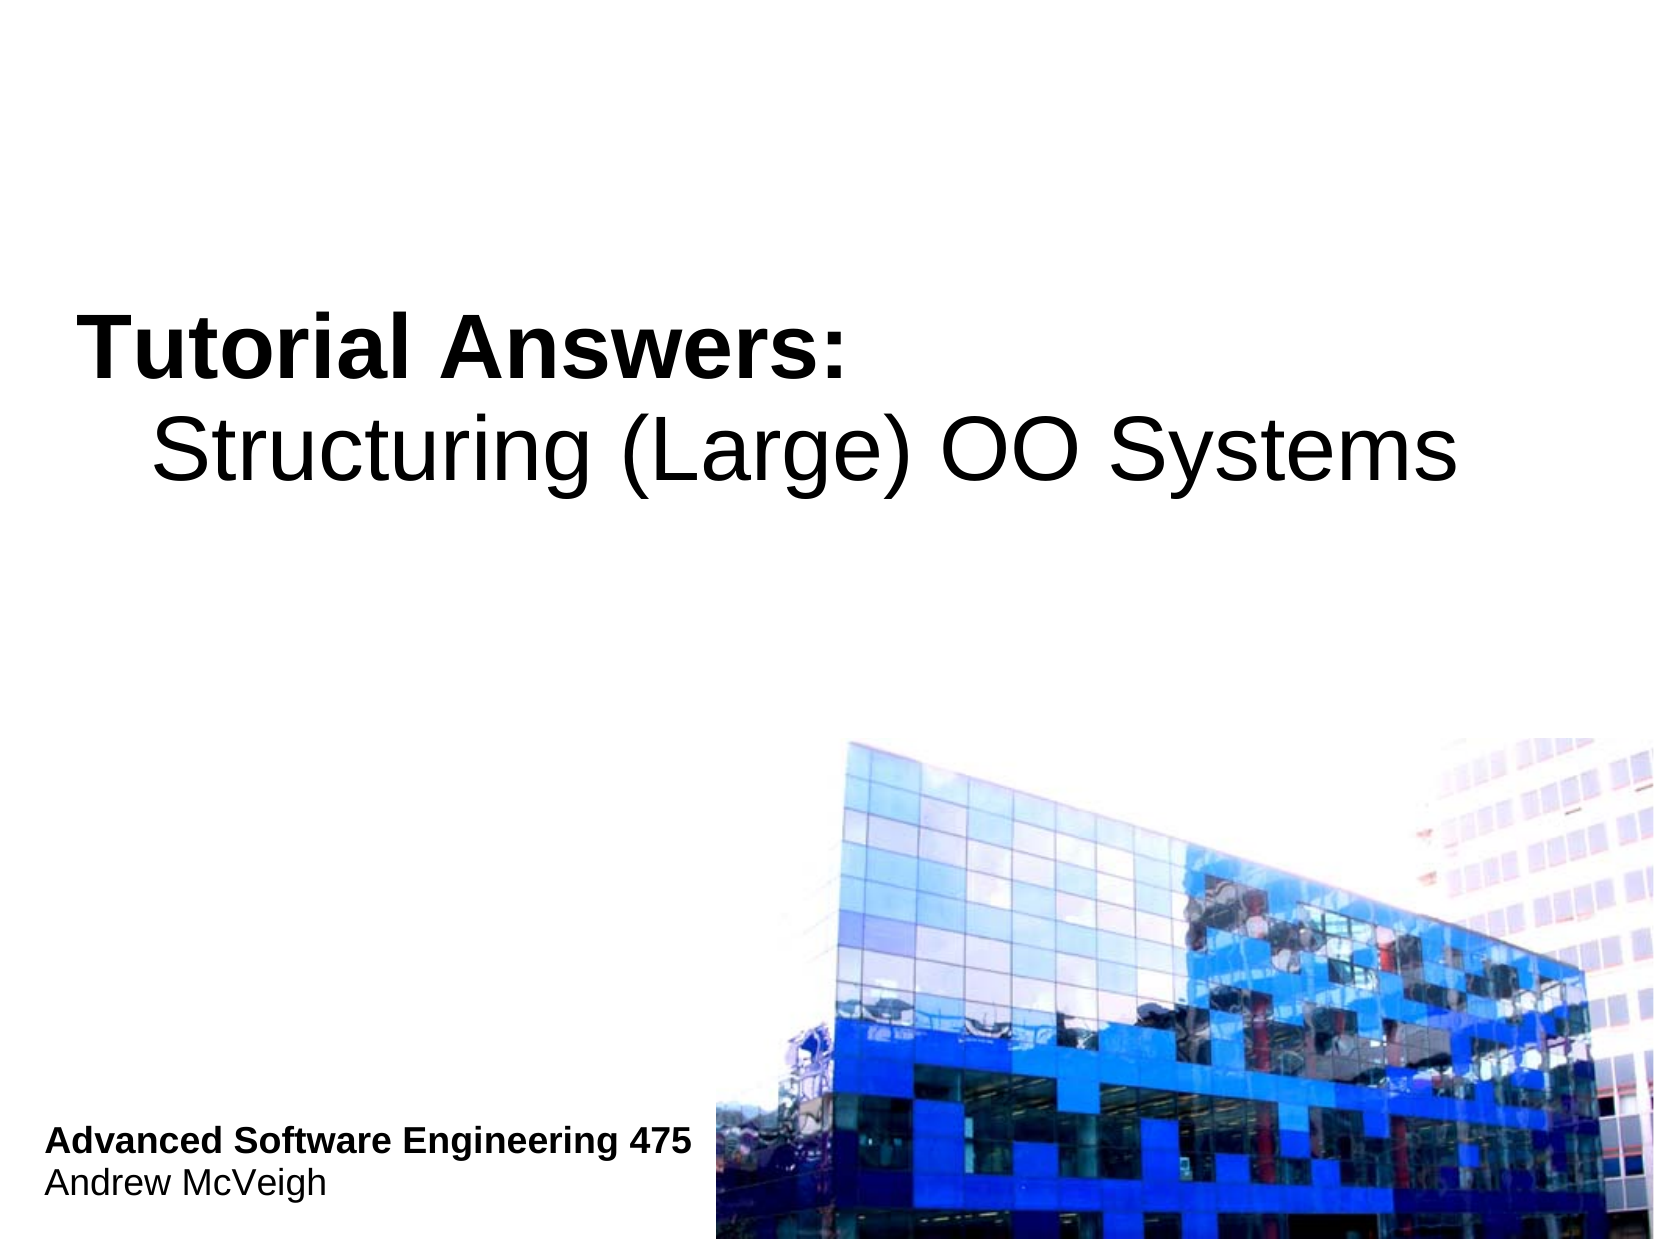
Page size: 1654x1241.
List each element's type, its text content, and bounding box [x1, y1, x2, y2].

title Tutorial Answers: Structuring (Large) OO Systems [76, 295, 1613, 501]
picture [716, 738, 1654, 1239]
text_box Advanced Software Engineering 475 Andrew McVeigh [29, 1111, 707, 1211]
